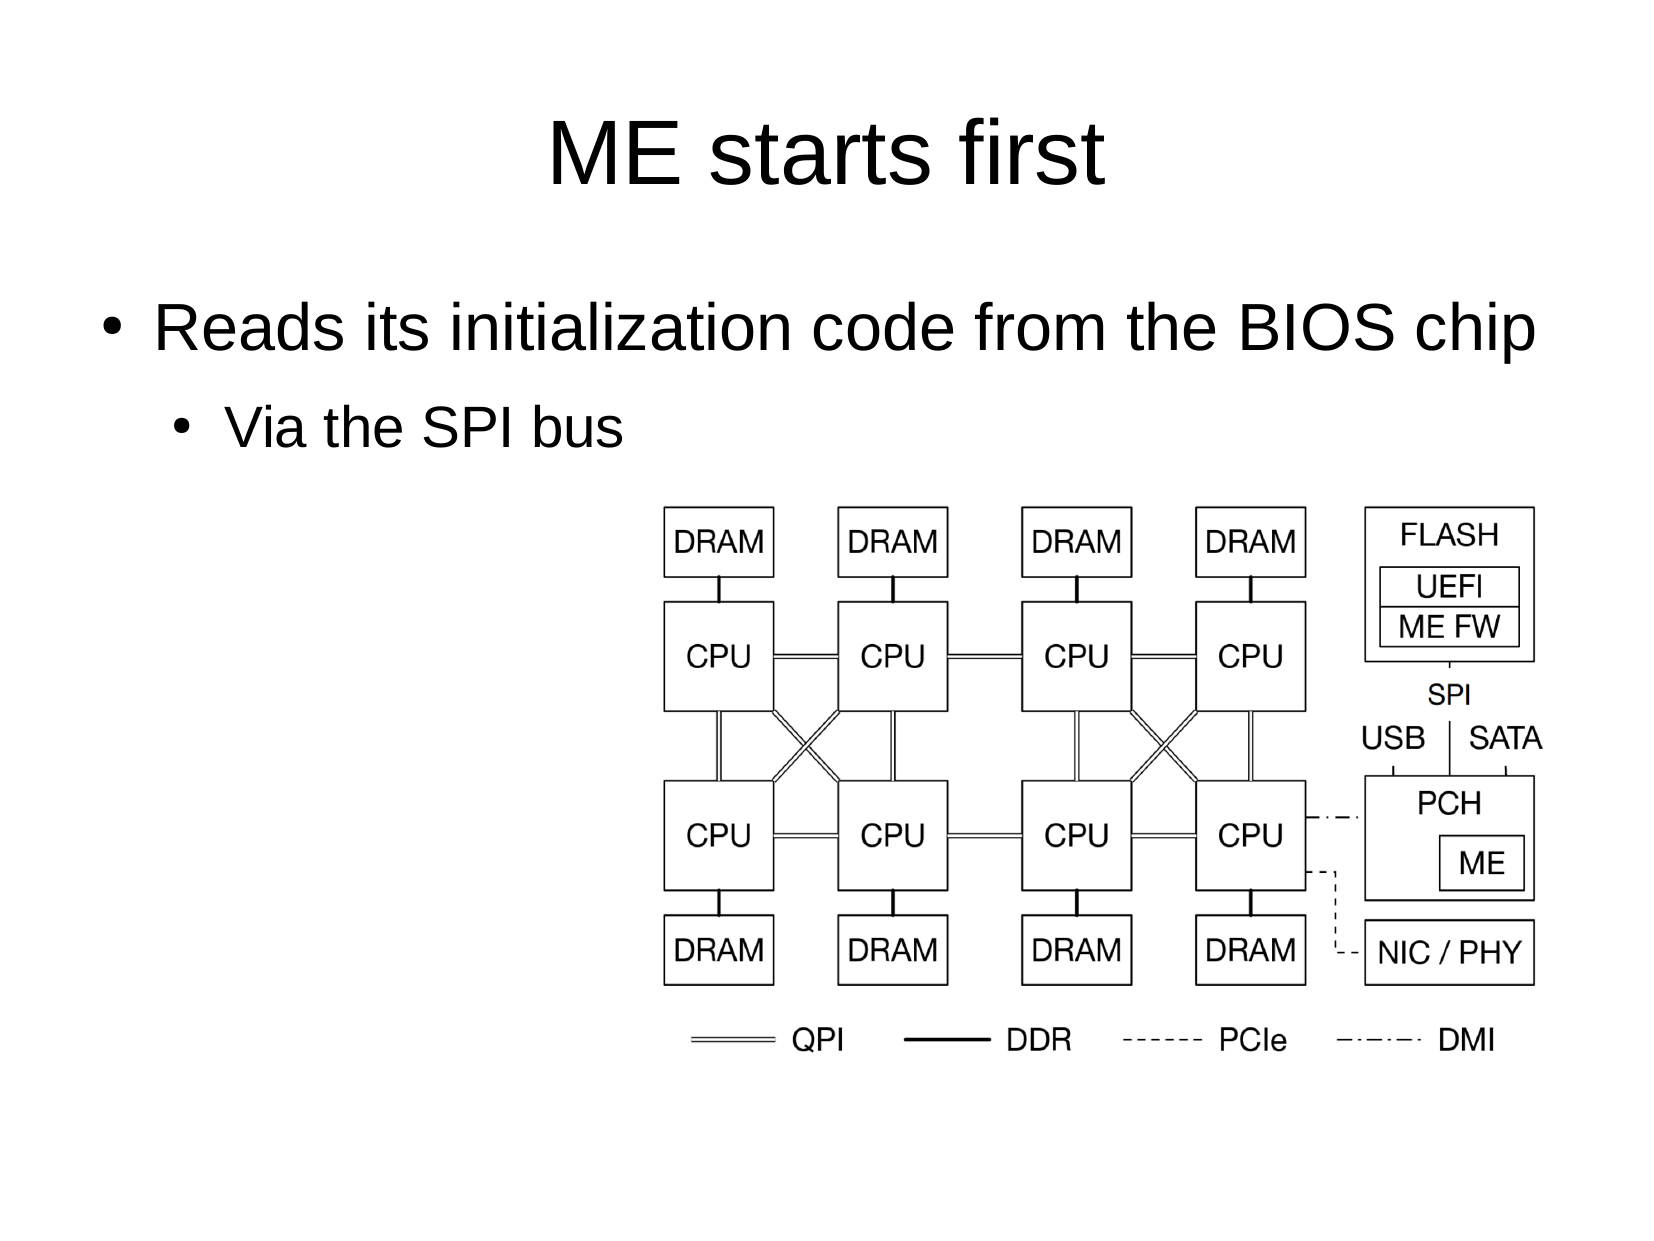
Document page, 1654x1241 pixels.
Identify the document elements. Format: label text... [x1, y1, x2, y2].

picture [647, 487, 1576, 1088]
list Reads its initialization code from the BIOS chip Via the SPI bus [82, 290, 1571, 1010]
title ME starts first [82, 49, 1571, 257]
